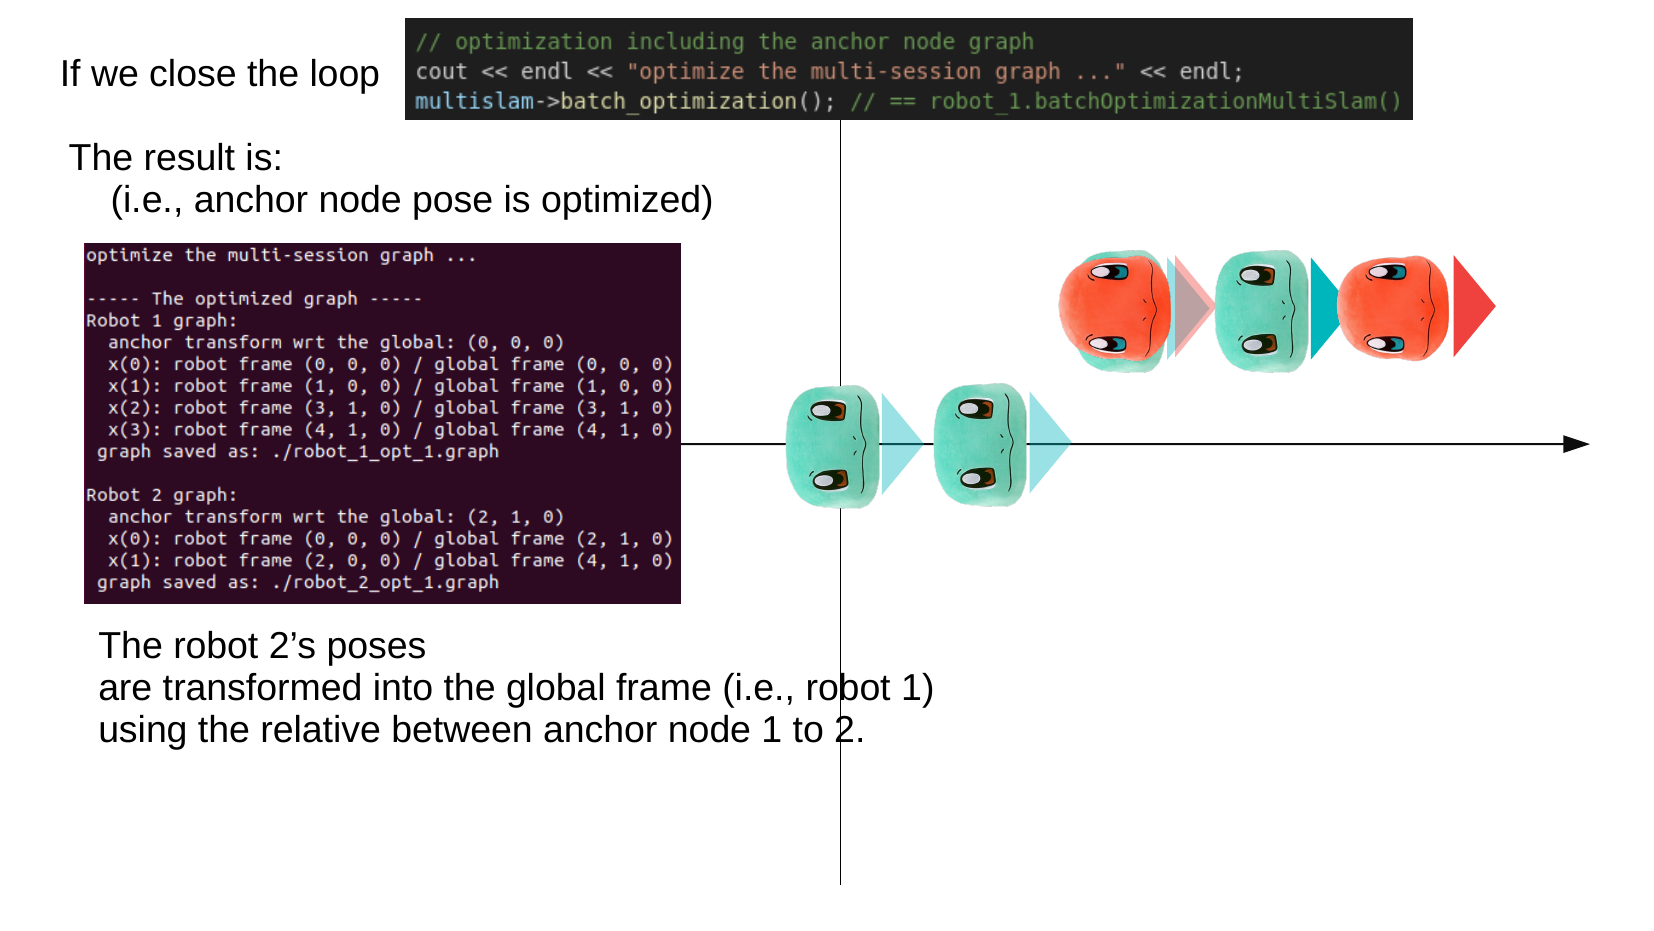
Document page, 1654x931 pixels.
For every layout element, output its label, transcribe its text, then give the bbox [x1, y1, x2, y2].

picture [405, 18, 1413, 121]
text_box The robot 2’s poses are transformed into the global frame (i.e., robot 1) using the relative between anchor node 1 to 2. [83, 617, 961, 759]
text_box The result is: (i.e., anchor node pose is optimized) [53, 129, 740, 228]
picture [84, 243, 681, 604]
text_box [1175, 255, 1181, 358]
text_box [1310, 257, 1318, 360]
picture [752, 232, 1469, 526]
text_box [1029, 391, 1072, 494]
text_box [1453, 255, 1496, 358]
text_box If we close the loop [45, 45, 396, 102]
text_box [881, 392, 900, 496]
